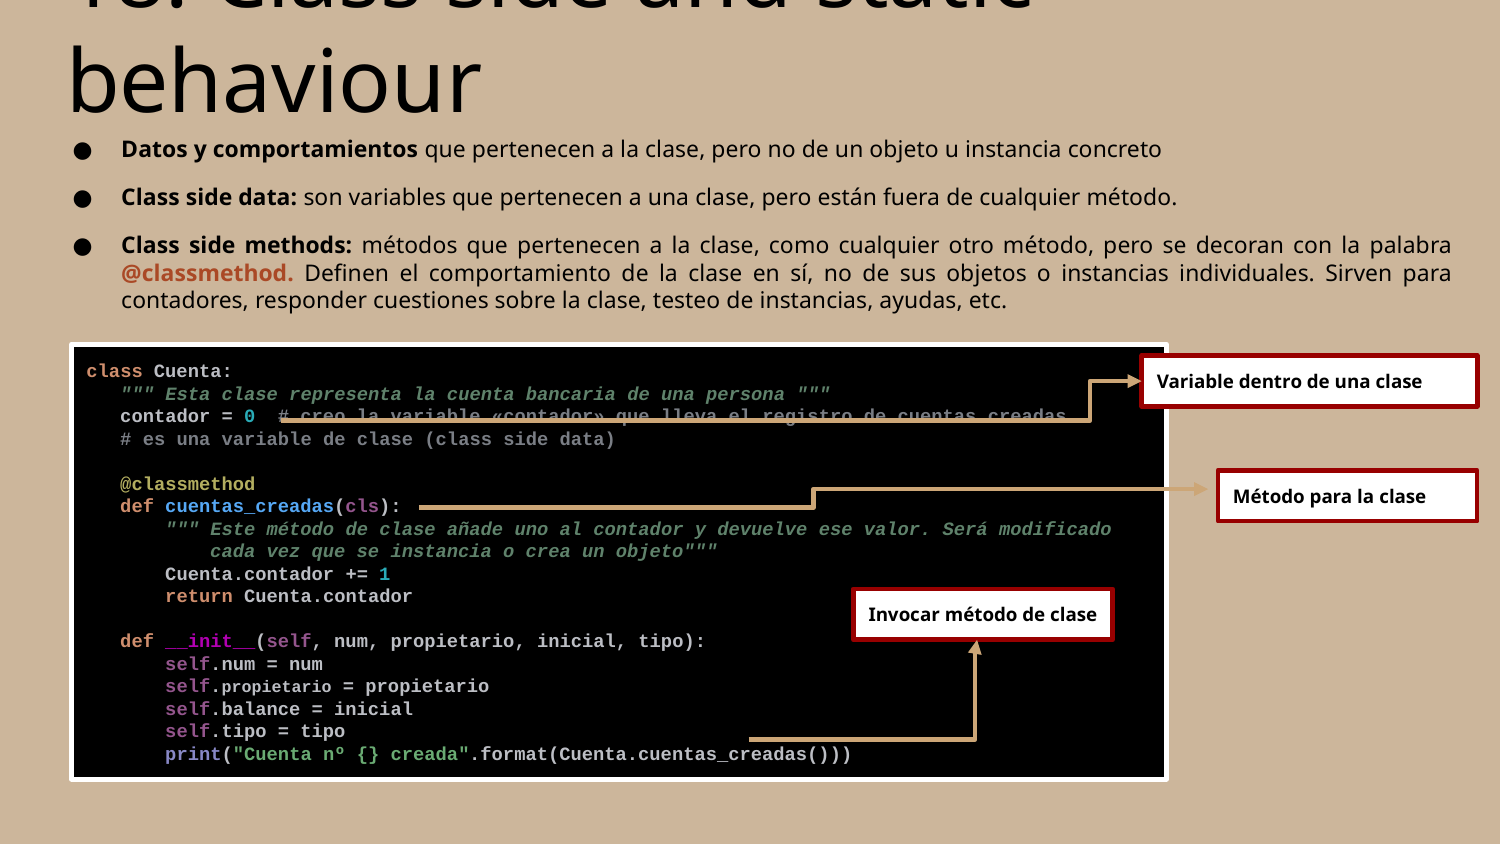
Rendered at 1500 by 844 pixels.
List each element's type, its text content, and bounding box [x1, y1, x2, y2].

title 18. Class side and static behaviour [51, 8, 1449, 103]
text_box class Cuenta: """ Esta clase representa la cuenta bancaria de una persona """ contador = 0 # creo la variable «contador» que lleva el registro de cuentas creadas # es una variable de clase (class side data) @classmethod def cuentas_creadas(cls): """ Este método de clase añade uno al contador y devuelve ese valor. Será modificado cada vez que se instancia o crea un objeto""" Cuenta.contador += 1 return Cuenta.contador def __init__(self, num, propietario, inicial, tipo): self.num = num self.propietario = propietario self.balance = inicial self.tipo = tipo print("Cuenta nº {} creada".format(Cuenta.cuentas_creadas())) [71, 344, 1167, 780]
text_box Datos y comportamientos que pertenecen a la clase, pero no de un objeto u instancia concreto Class side data: son variables que pertenecen a una clase, pero están fuera de cualquier método. Class side methods: métodos que pertenecen a la clase, como cualquier otro método, pero se decoran con la palabra @classmethod. Definen el comportamiento de la clase en sí, no de sus objetos o instancias individuales. Sirven para contadores, responder cuestiones sobre la clase, testeo de instancias, ayudas, etc. [31, 103, 1469, 345]
text_box Método para la clase [1218, 470, 1478, 522]
text_box Variable dentro de una clase [1141, 355, 1478, 407]
text_box Invocar método de clase [853, 588, 1113, 640]
